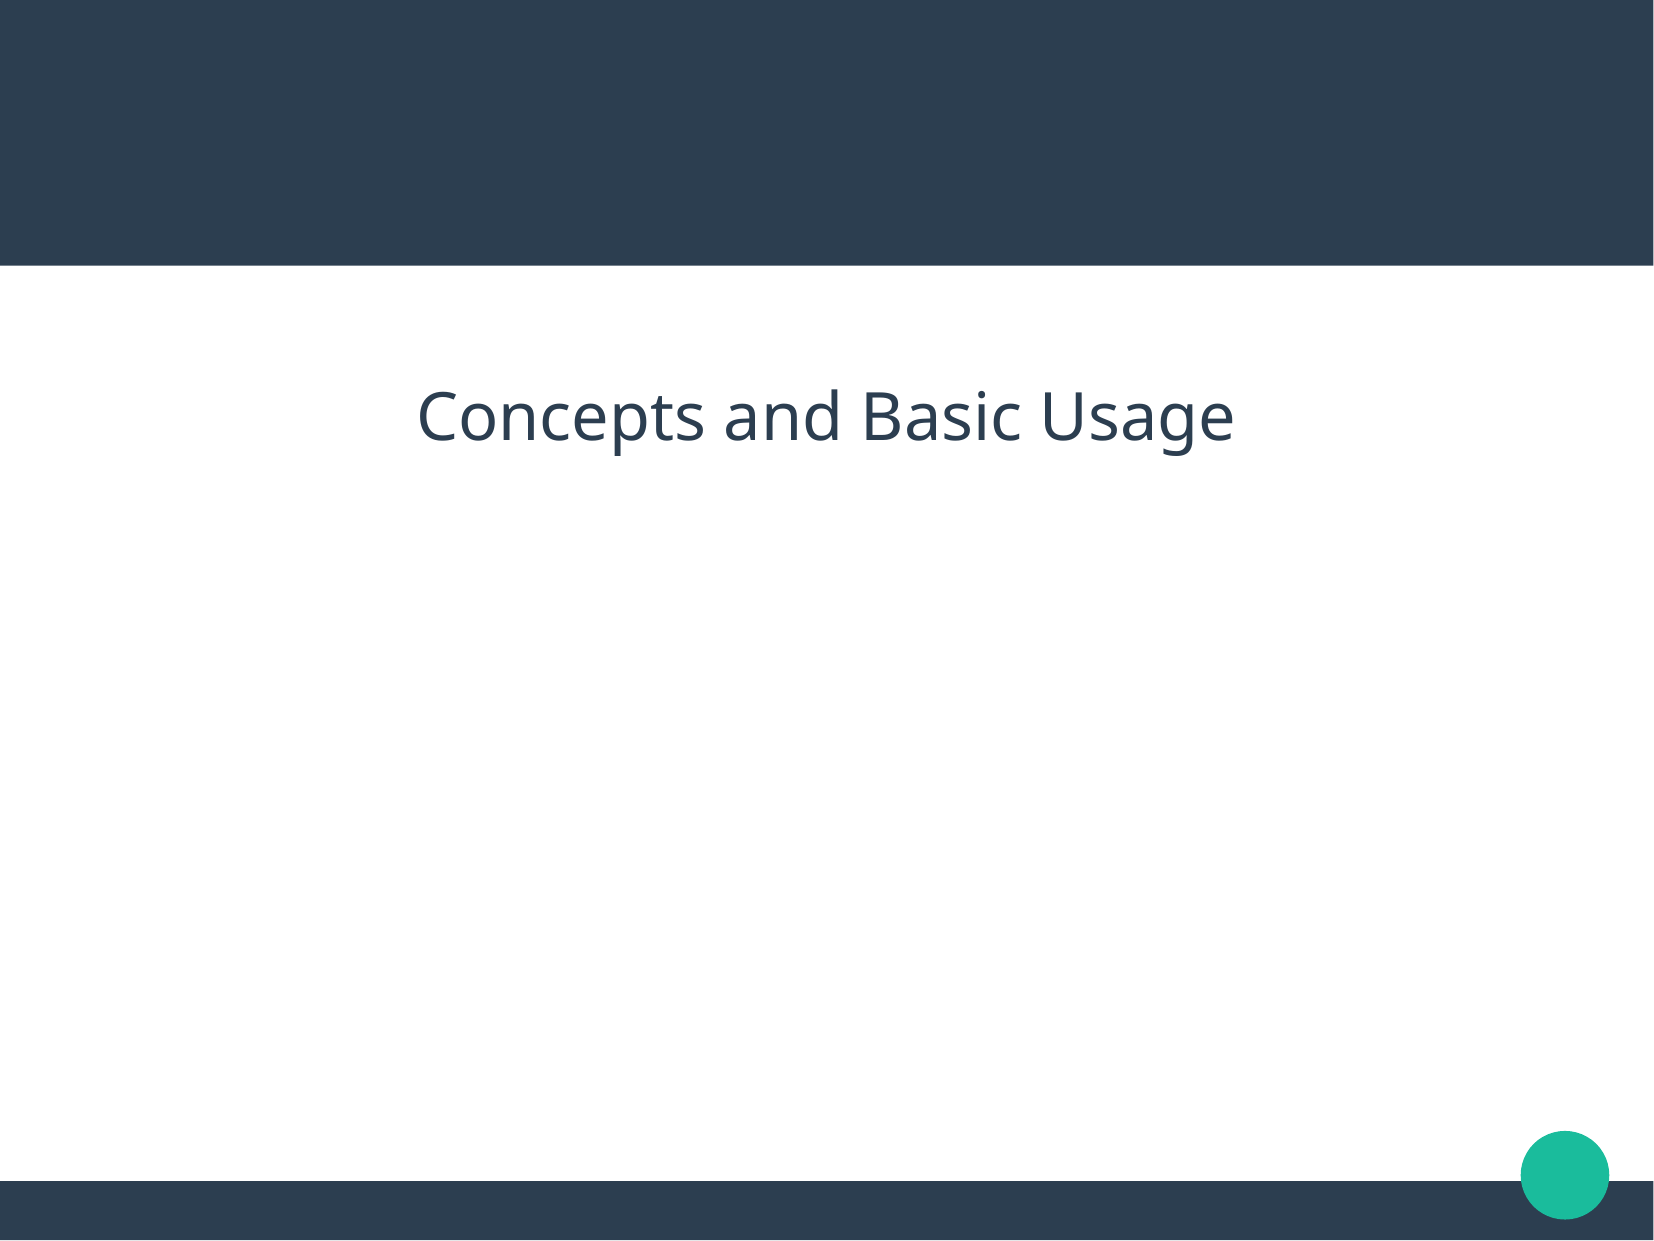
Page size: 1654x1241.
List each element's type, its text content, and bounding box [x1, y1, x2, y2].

subtitle Concepts and Basic Usage [59, 49, 1595, 779]
